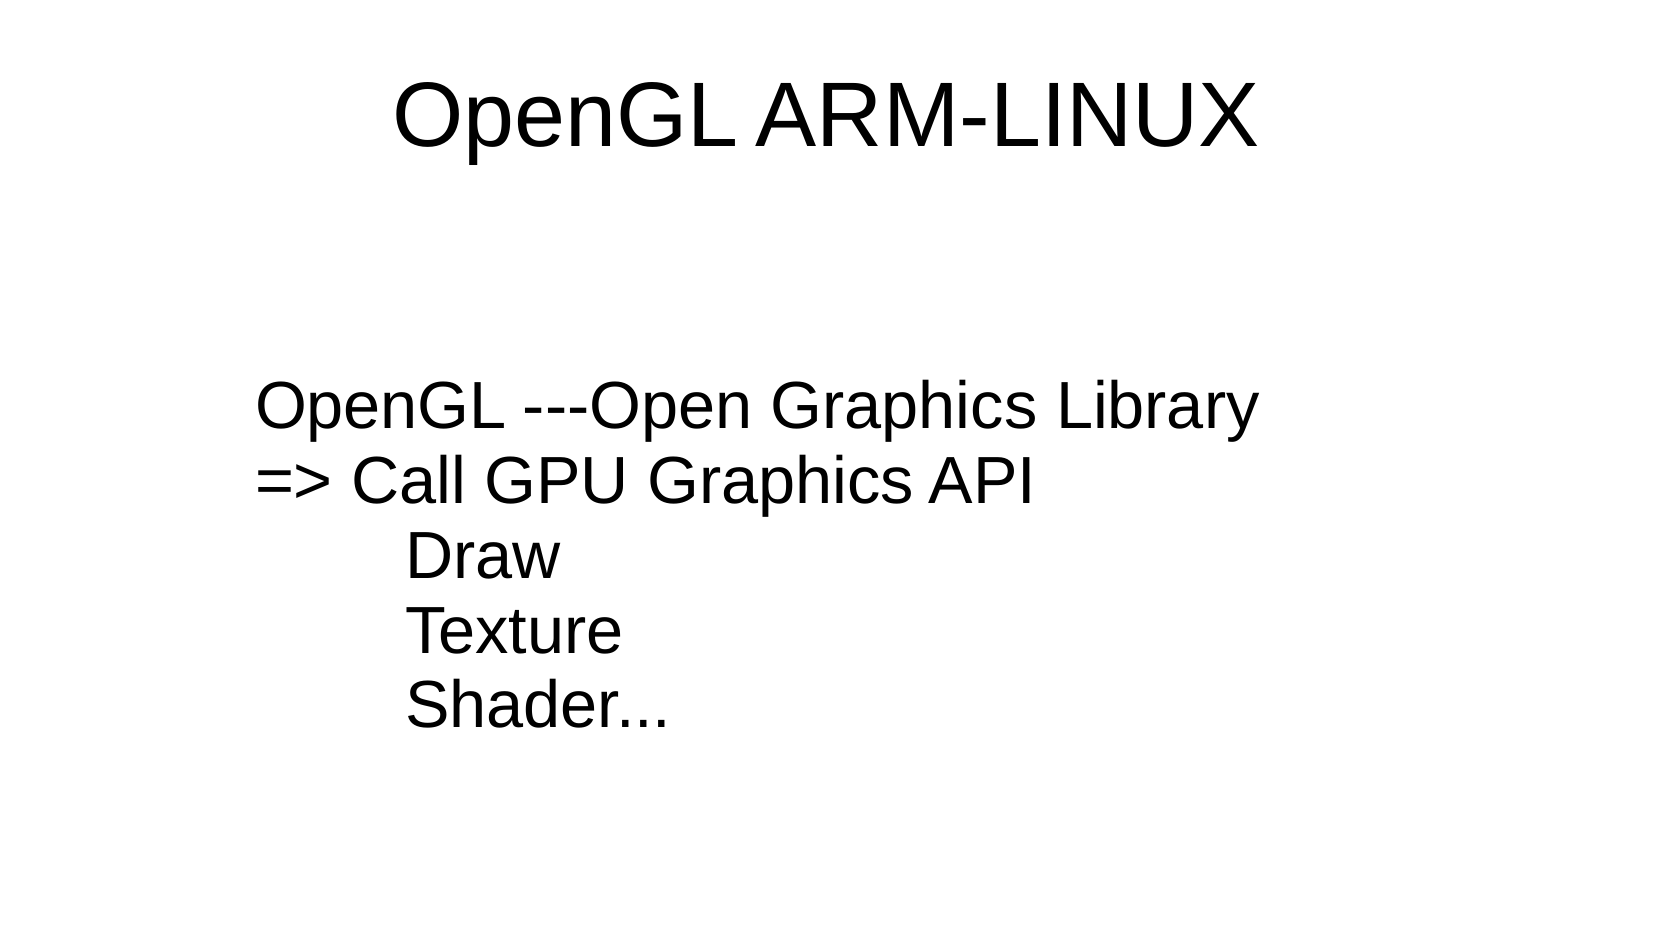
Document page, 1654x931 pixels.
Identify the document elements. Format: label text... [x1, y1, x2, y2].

title OpenGL ARM-LINUX [82, 37, 1571, 193]
subtitle OpenGL ---Open Graphics Library => Call GPU Graphics API Draw Texture Shader... [255, 285, 1654, 826]
